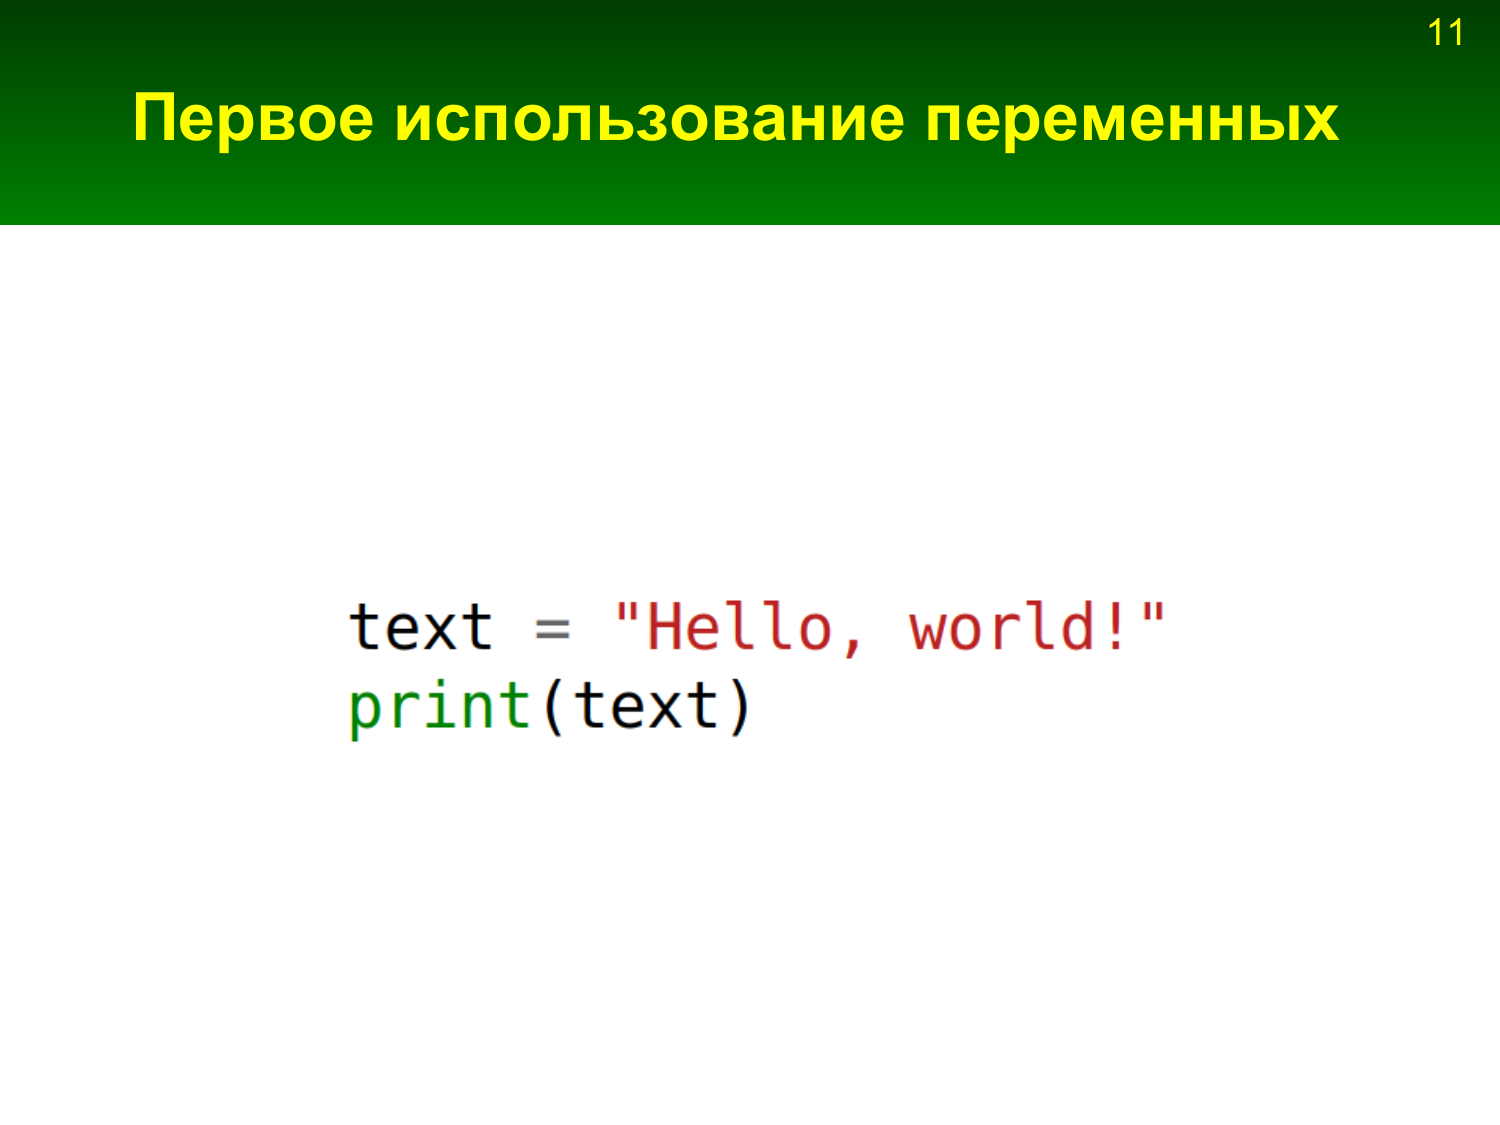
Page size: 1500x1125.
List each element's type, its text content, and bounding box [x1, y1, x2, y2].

title Первое использование переменных [47, 11, 1426, 215]
picture [312, 571, 1188, 756]
